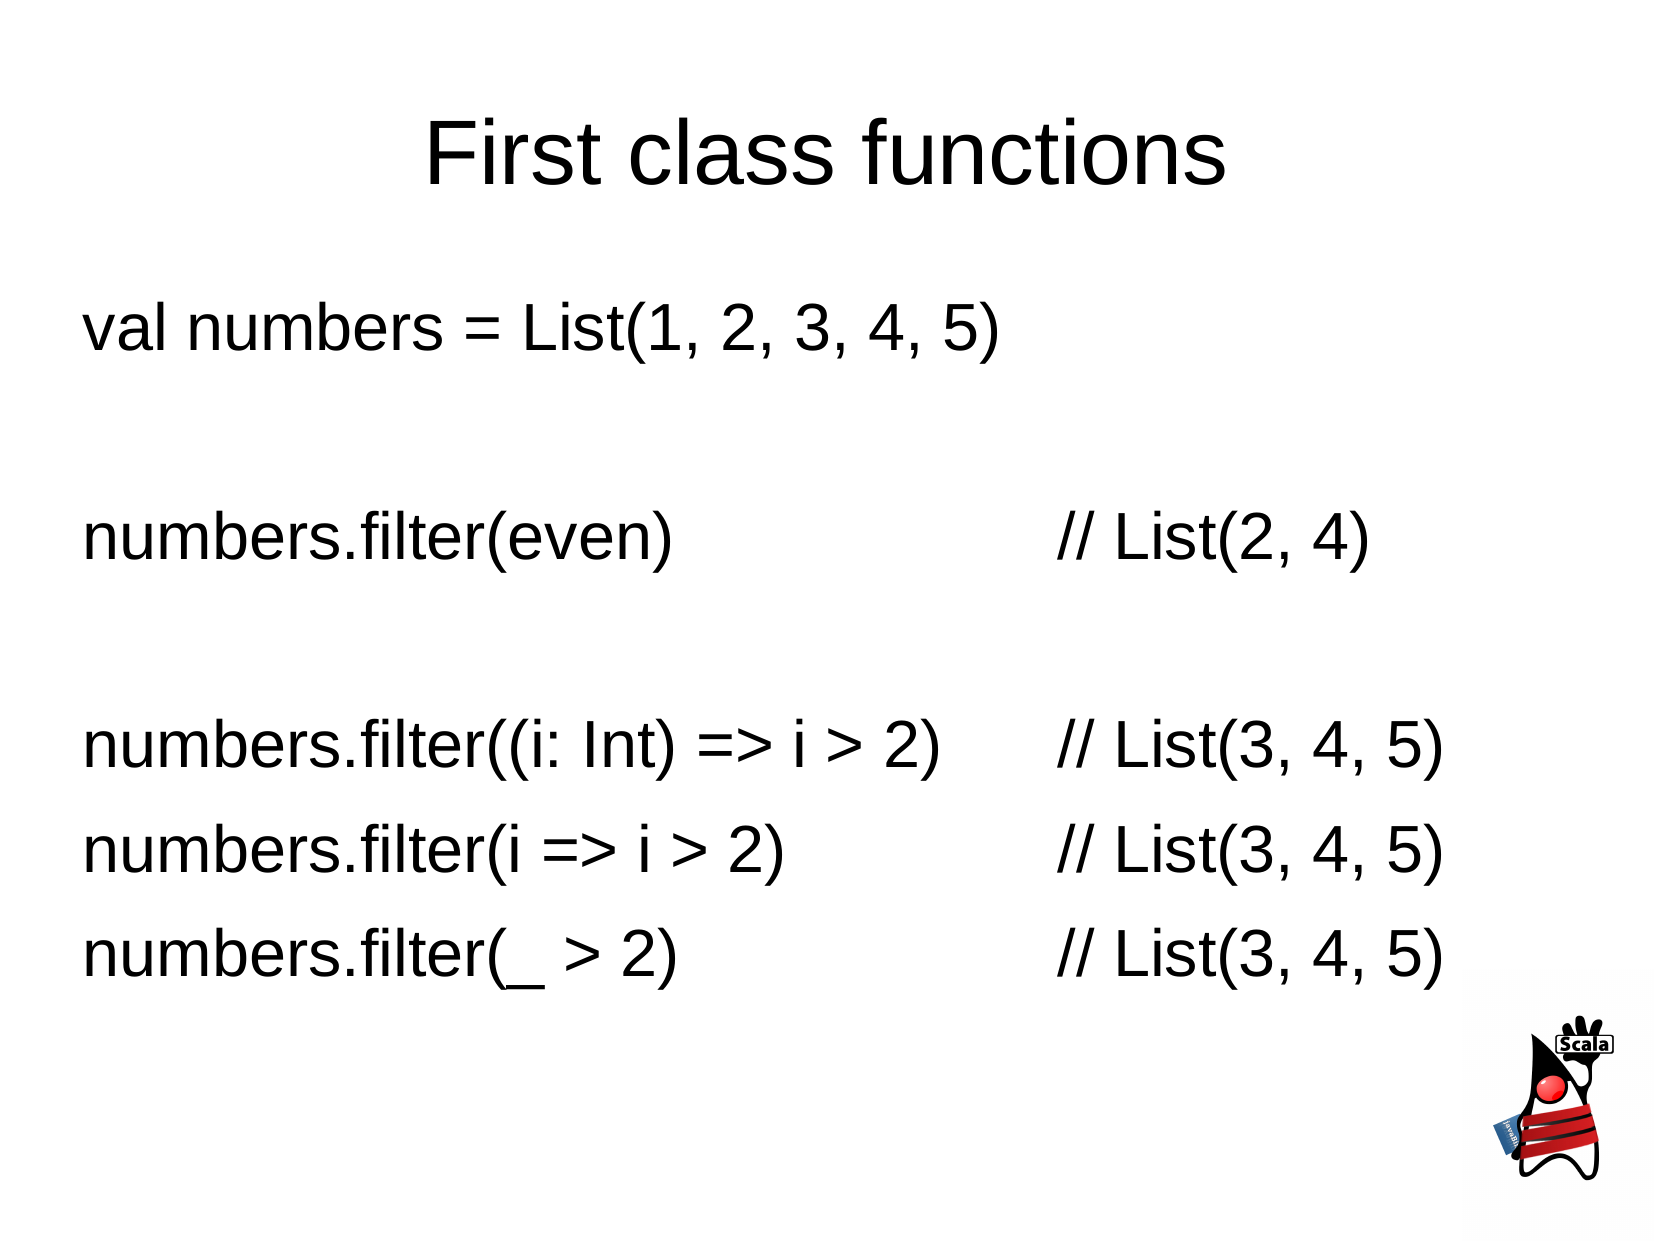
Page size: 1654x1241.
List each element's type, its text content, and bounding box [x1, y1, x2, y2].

list val numbers = List(1, 2, 3, 4, 5) numbers.filter(even) // List(2, 4) numbers.filter((i: Int) => i > 2) // List(3, 4, 5) numbers.filter(i => i > 2) // List(3, 4, 5) numbers.filter(_ > 2) // List(3, 4, 5) [82, 290, 1571, 1109]
title First class functions [82, 49, 1571, 257]
picture [1462, 969, 1654, 1241]
